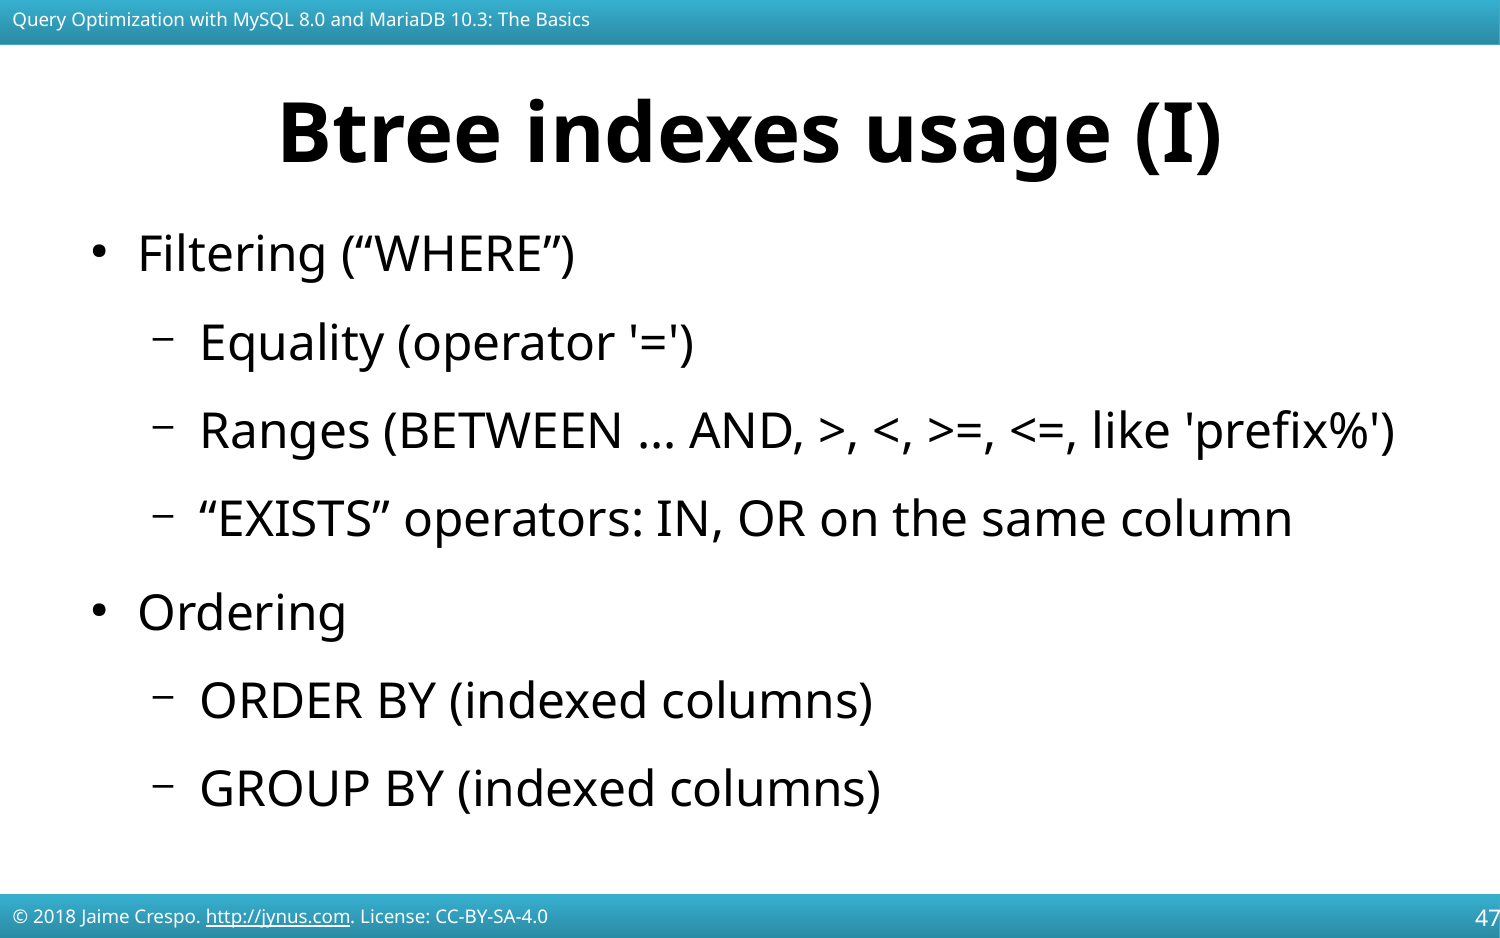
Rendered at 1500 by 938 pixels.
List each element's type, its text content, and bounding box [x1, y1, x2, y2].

list Filtering (“WHERE”) Equality (operator '=') Ranges (BETWEEN … AND, >, <, >=, <=, like 'prefix%') “EXISTS” operators: IN, OR on the same column Ordering ORDER BY (indexed columns) GROUP BY (indexed columns) [75, 218, 1425, 876]
title Btree indexes usage (I) [75, 41, 1425, 218]
